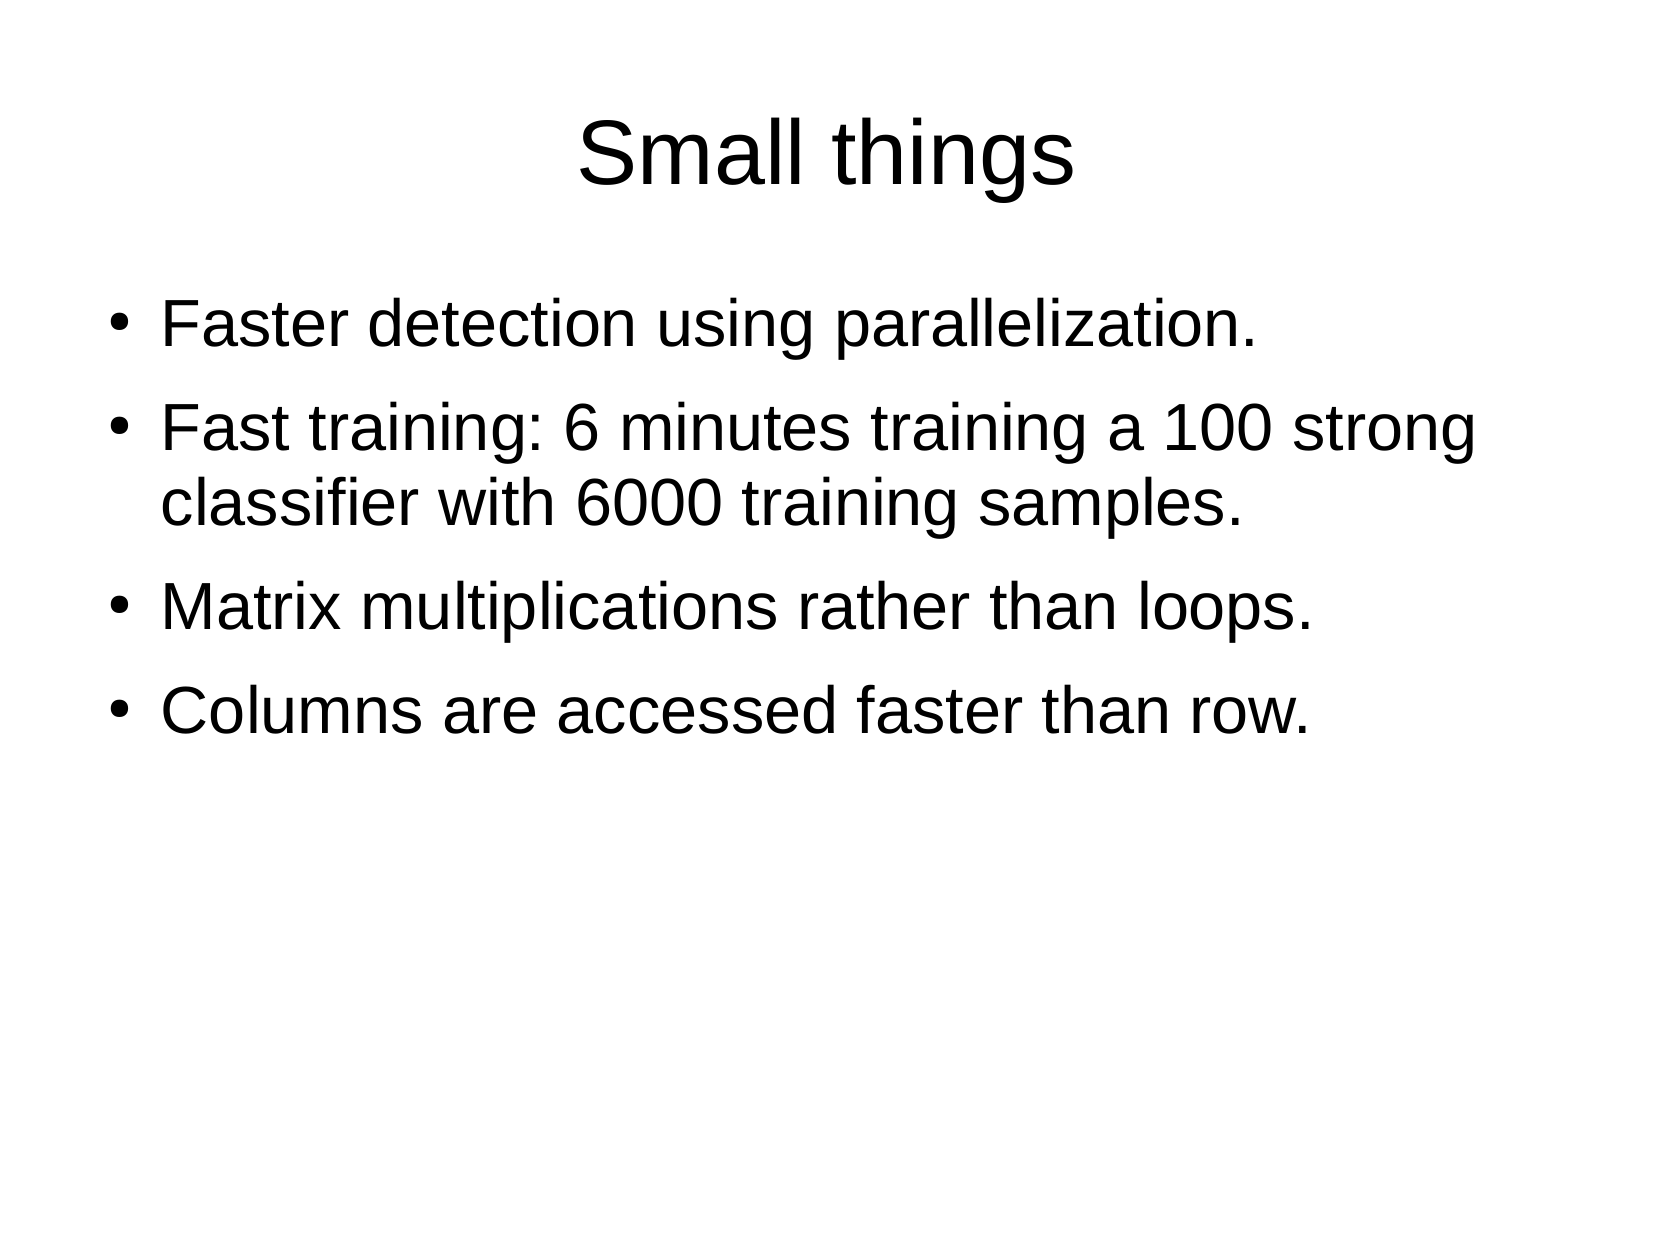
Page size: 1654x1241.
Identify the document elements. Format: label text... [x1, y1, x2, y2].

list Faster detection using parallelization. Fast training: 6 minutes training a 100 strong classifier with 6000 training samples. Matrix multiplications rather than loops. Columns are accessed faster than row. [90, 285, 1546, 1006]
title Small things [82, 49, 1571, 257]
